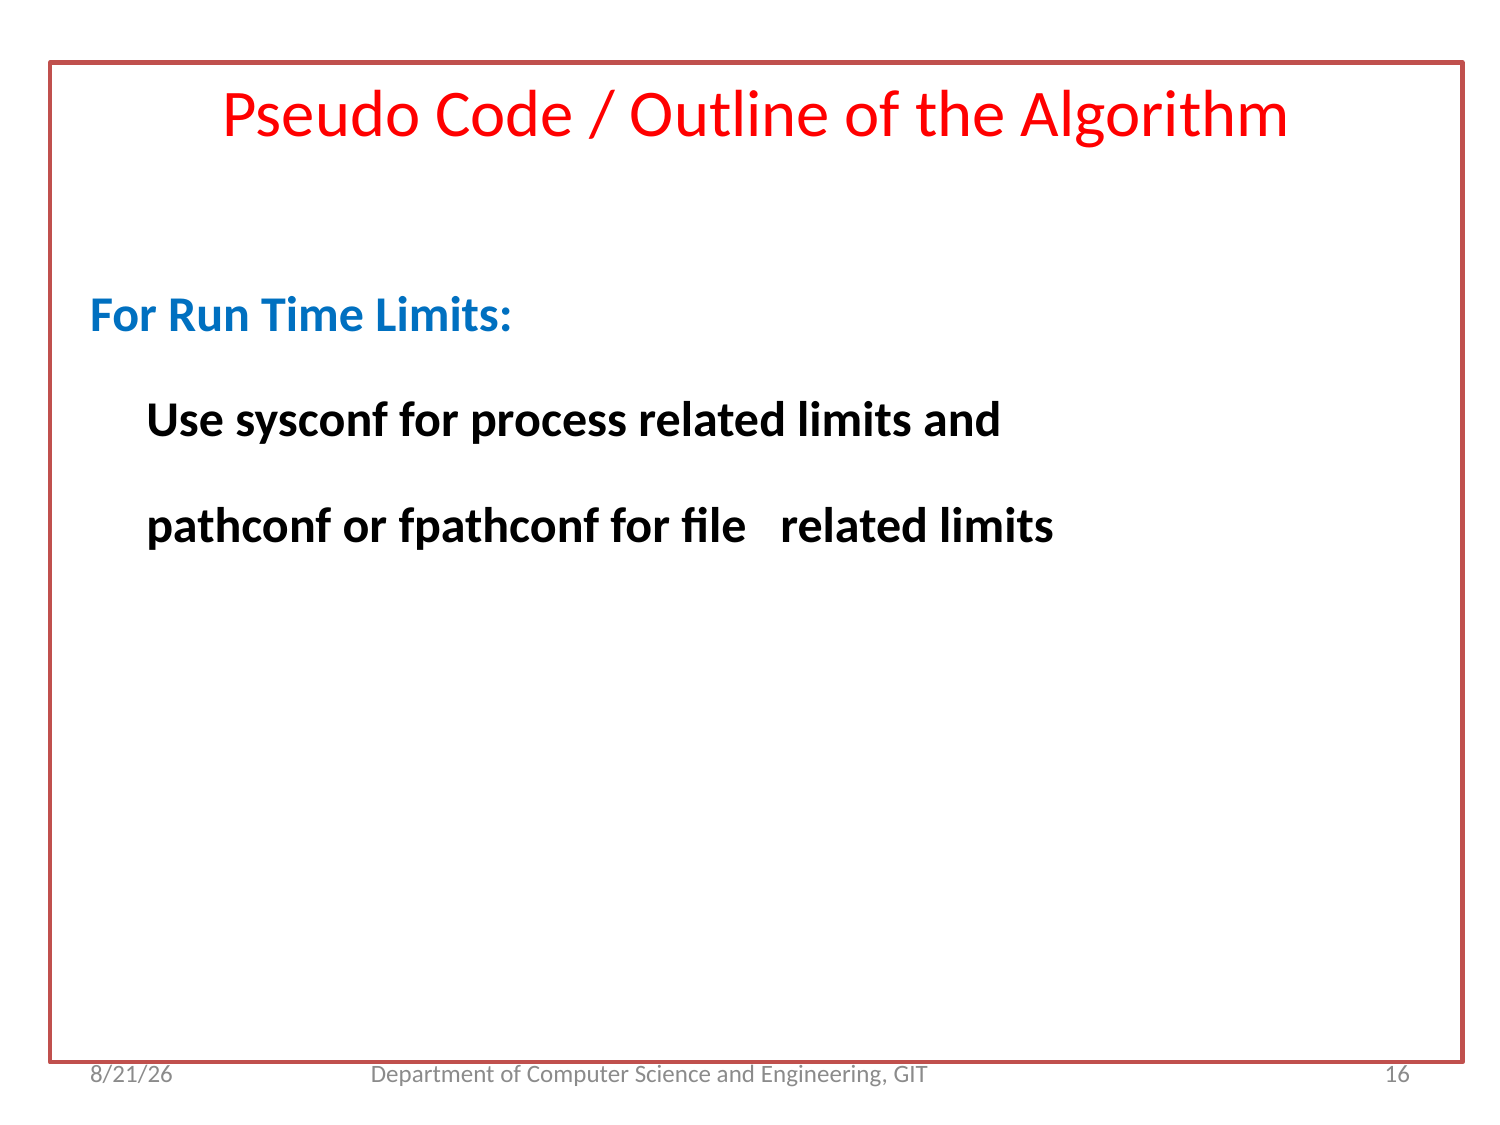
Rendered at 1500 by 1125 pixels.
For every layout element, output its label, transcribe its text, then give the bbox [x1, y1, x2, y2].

slide_number <number> [1074, 1063, 1425, 1103]
slide_number 9/19/18 [75, 1063, 425, 1103]
footer Department of Computer Science and Engineering, GIT [425, 1063, 988, 1103]
text_box For Run Time Limits: Use sysconf for process related limits and pathconf or fpathconf for file related limits [75, 237, 1475, 1063]
subtitle Pseudo Code / Outline of the Algorithm [50, 62, 1463, 1063]
